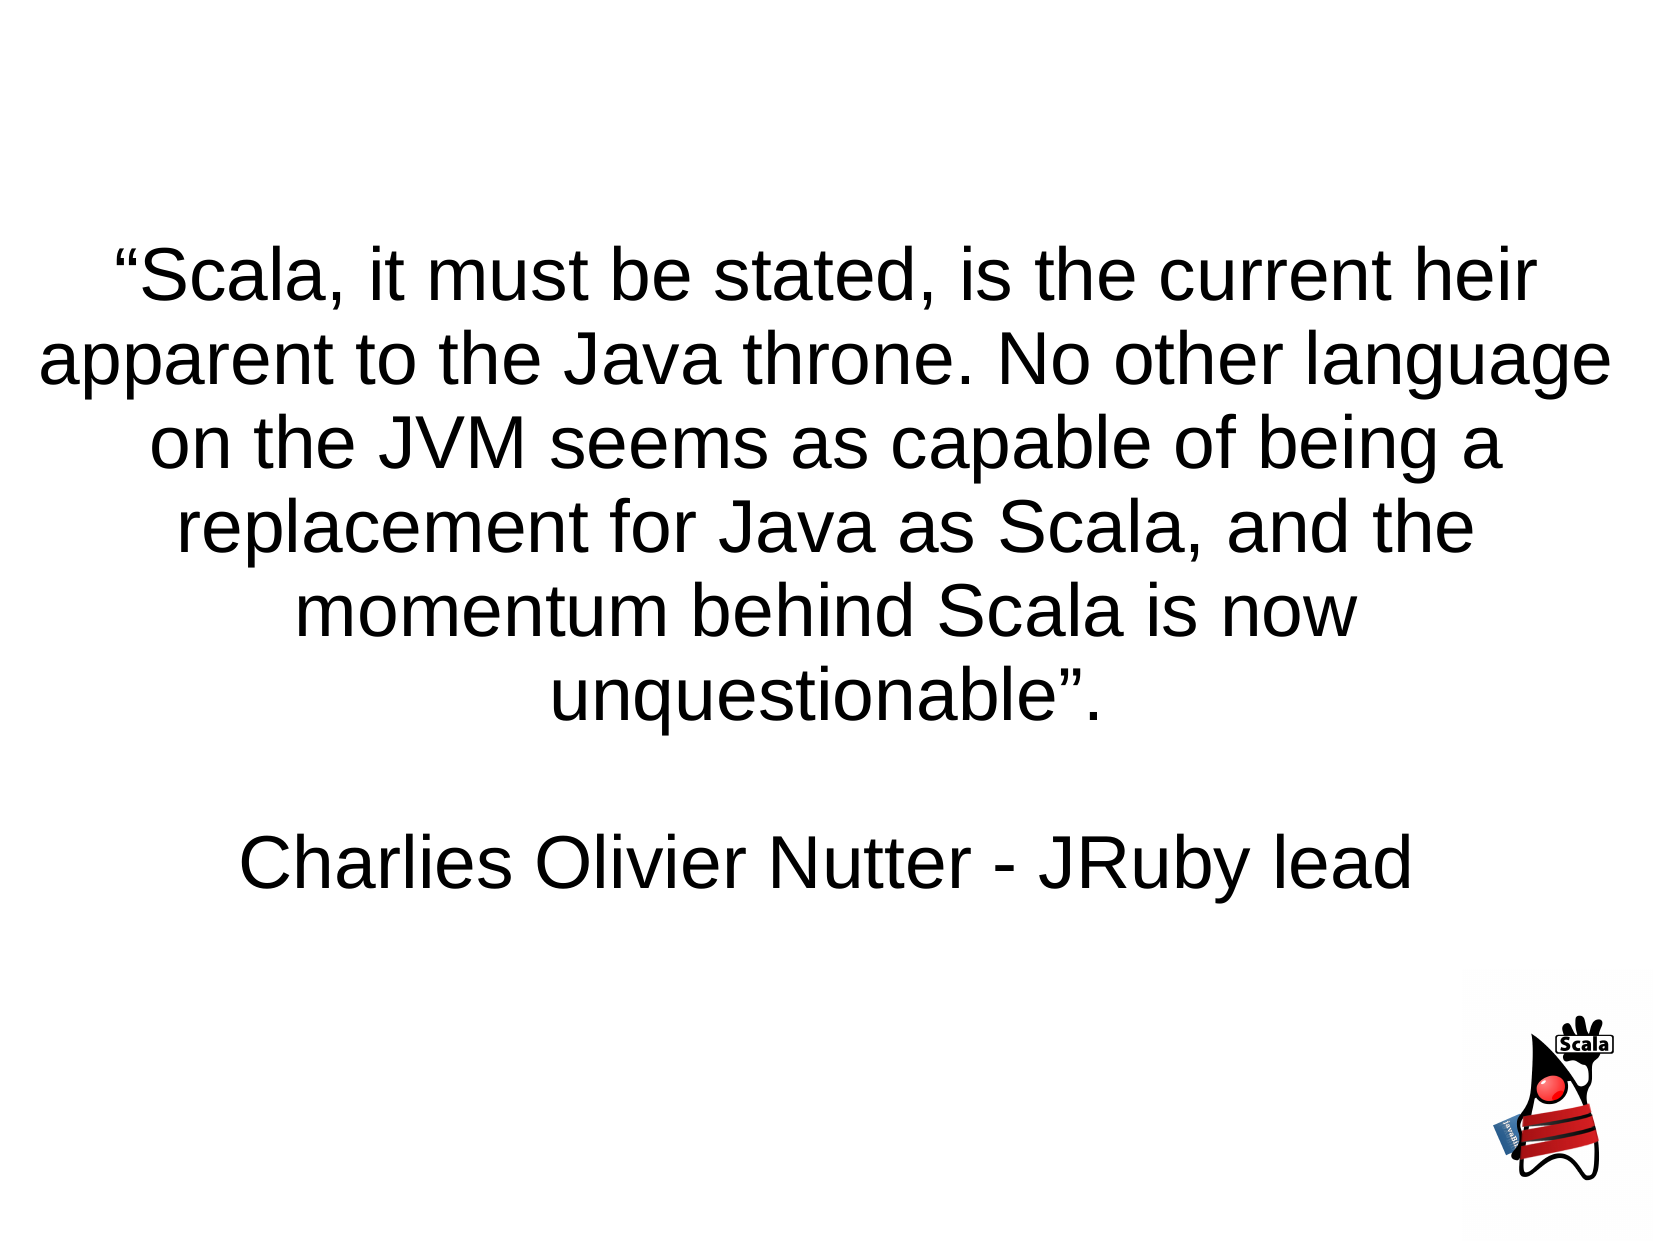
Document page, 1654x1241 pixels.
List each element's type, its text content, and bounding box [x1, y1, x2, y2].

text_box “Scala, it must be stated, is the current heir apparent to the Java throne. No other language on the JVM seems as capable of being a replacement for Java as Scala, and the momentum behind Scala is now unquestionable”. Charlies Olivier Nutter - JRuby lead [0, 225, 1654, 1044]
picture [1462, 1044, 1654, 1241]
